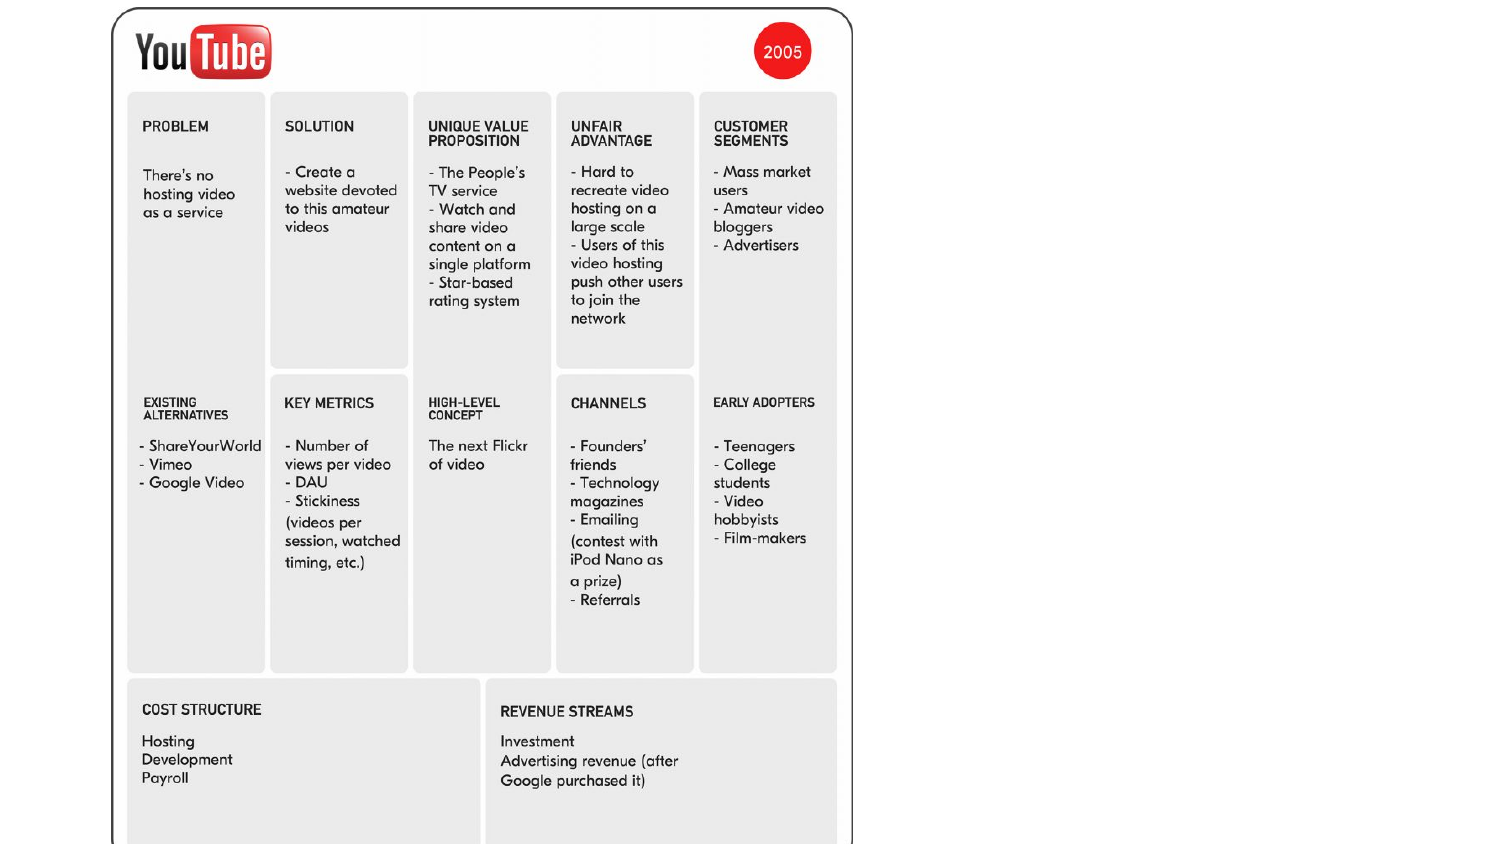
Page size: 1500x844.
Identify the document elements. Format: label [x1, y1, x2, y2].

picture [111, 7, 853, 844]
